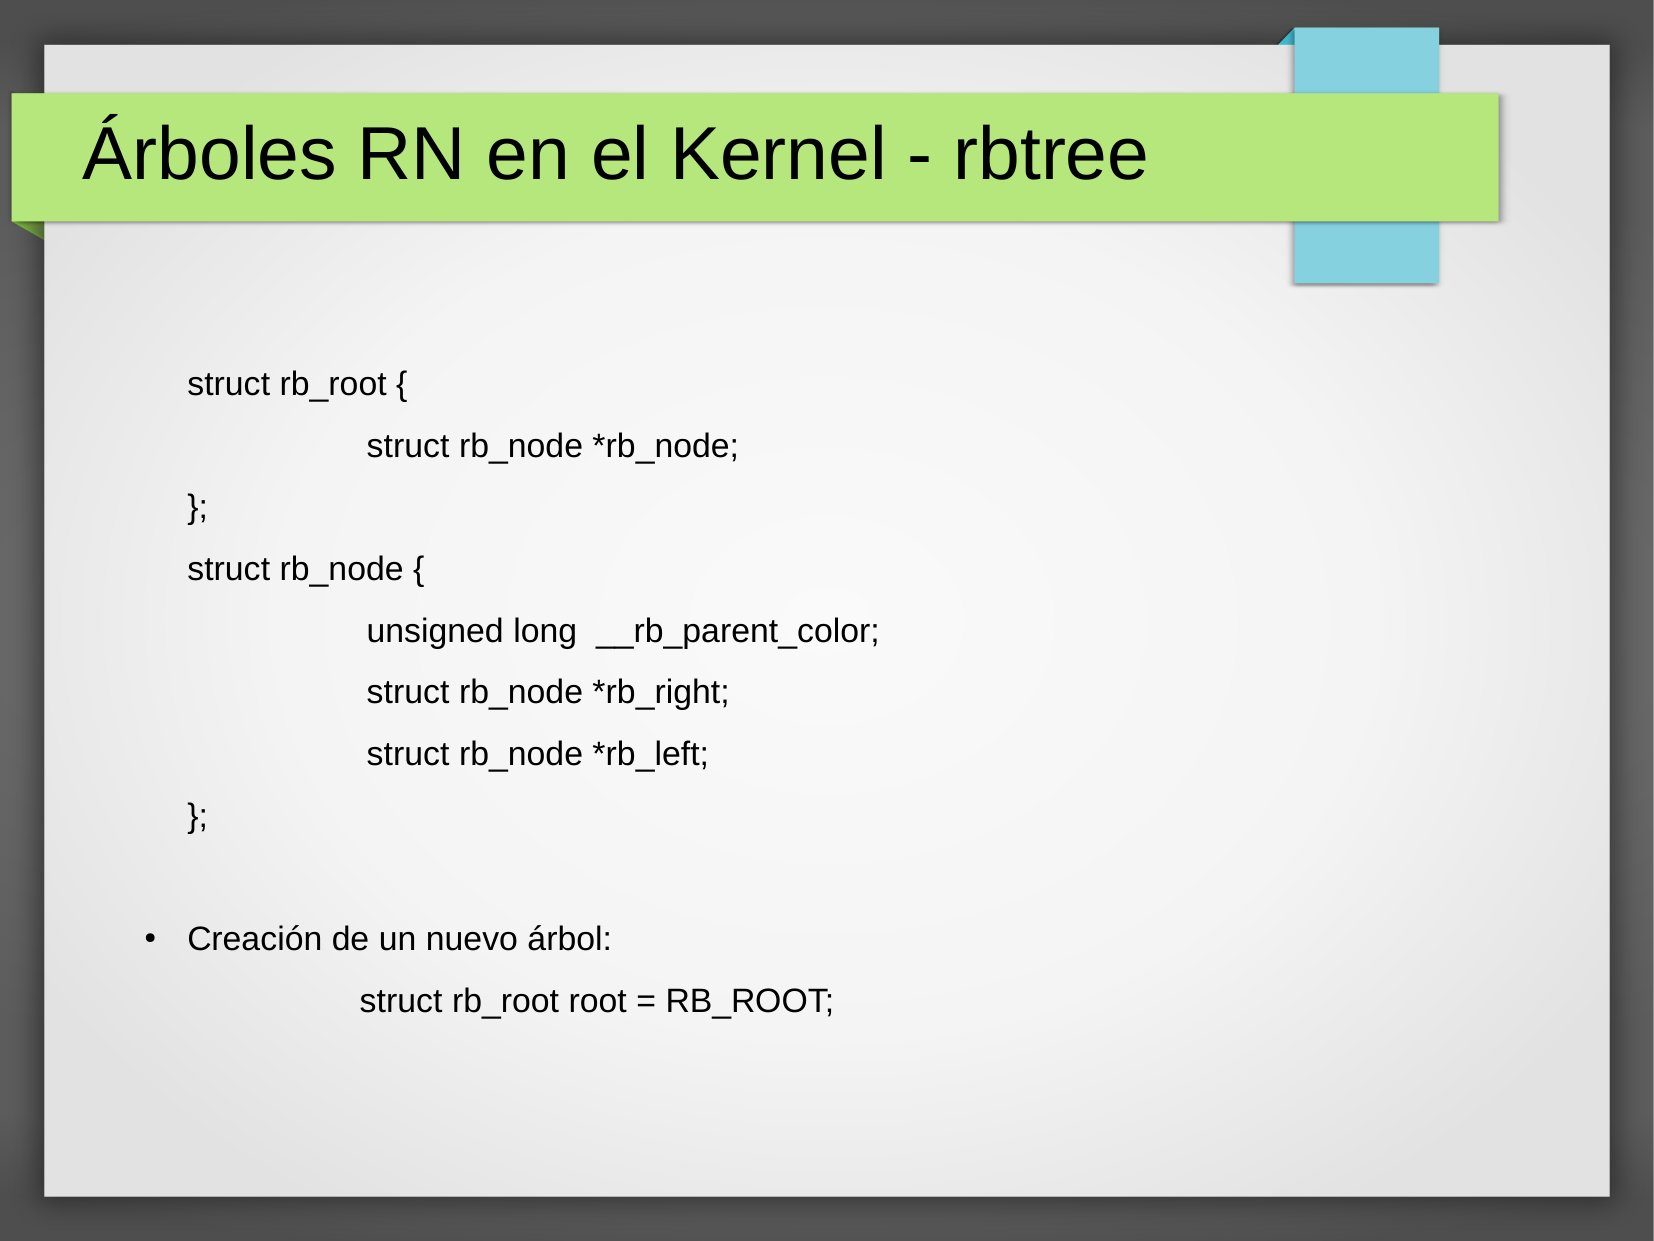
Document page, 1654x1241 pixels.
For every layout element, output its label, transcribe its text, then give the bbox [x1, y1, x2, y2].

picture [0, 0, 1654, 1241]
list struct rb_root { struct rb_node *rb_node; }; struct rb_node { unsigned long __rb_parent_color; struct rb_node *rb_right; struct rb_node *rb_left; }; Creación de un nuevo árbol: struct rb_root root = RB_ROOT; [129, 307, 957, 1027]
title Árboles RN en el Kernel - rbtree [82, 94, 1264, 213]
